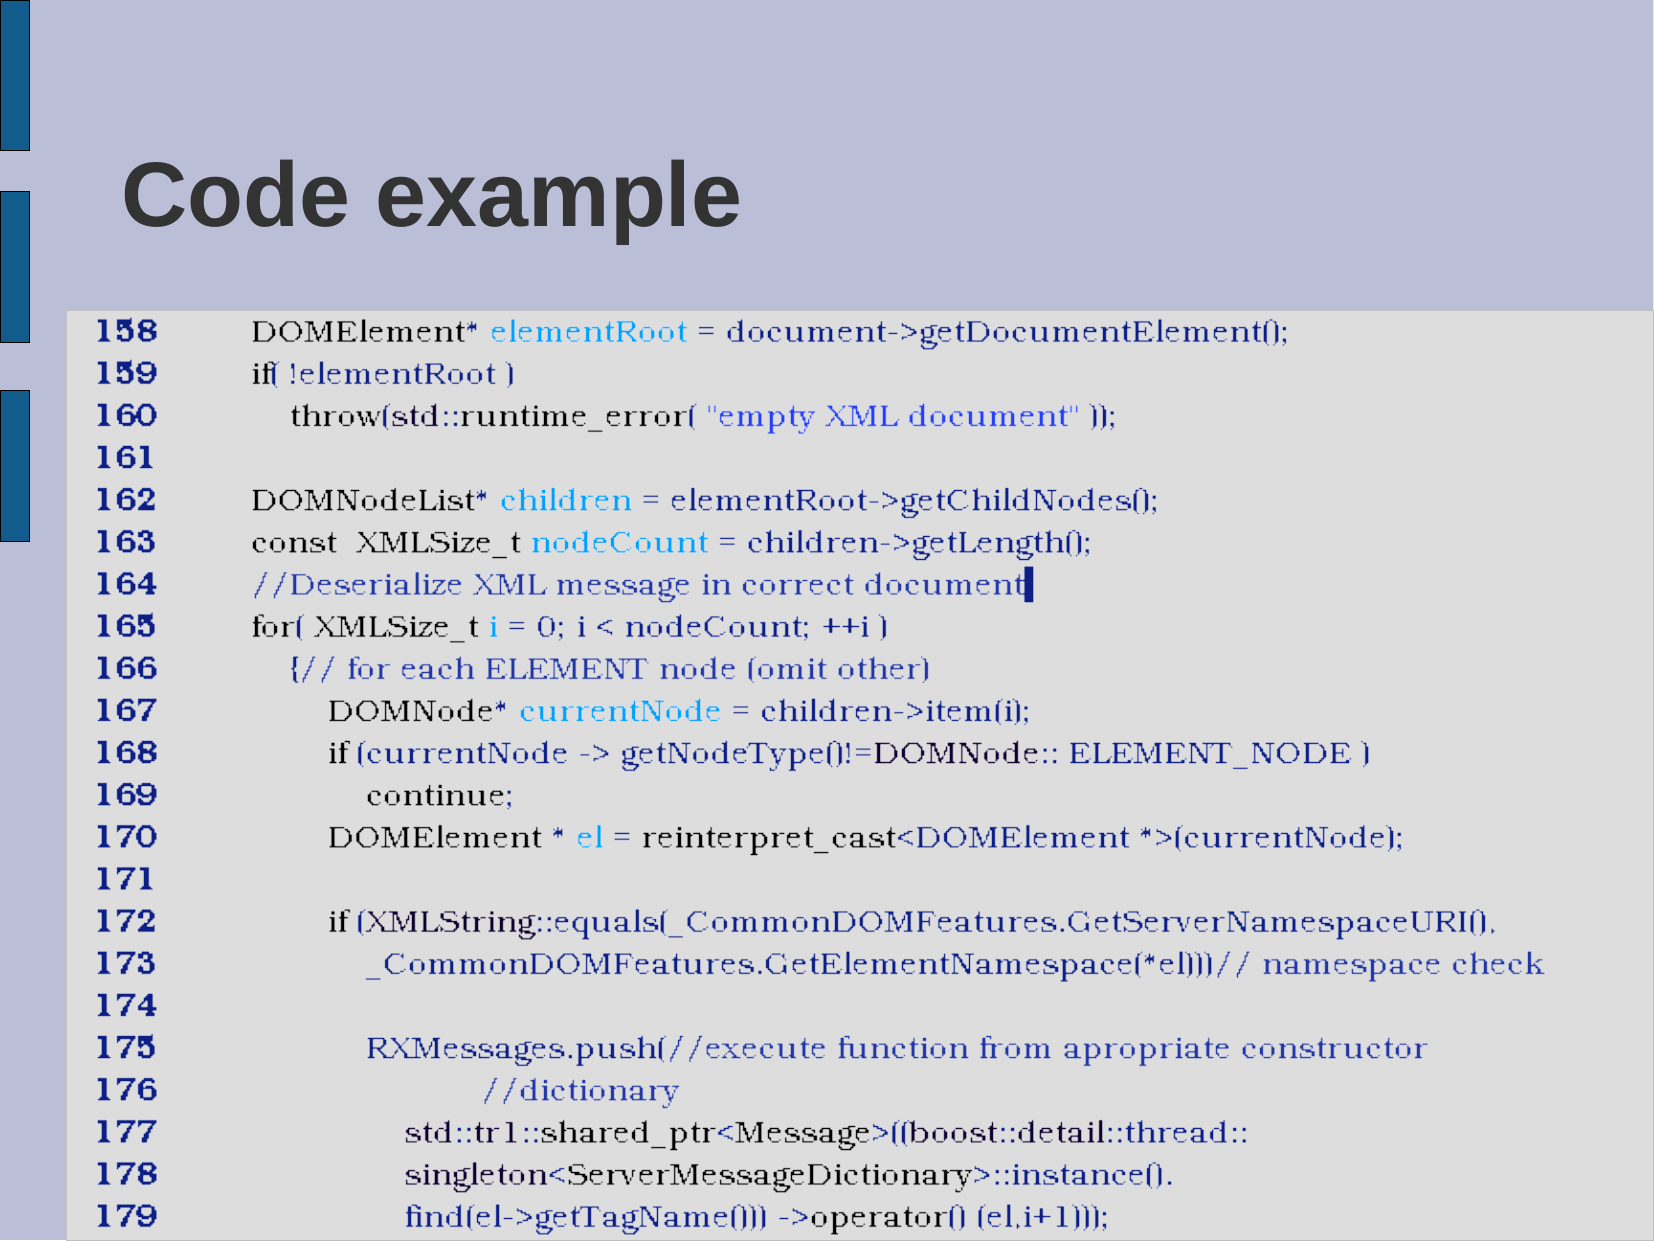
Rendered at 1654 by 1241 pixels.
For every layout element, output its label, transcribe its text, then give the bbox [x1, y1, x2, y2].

title Code example [121, 91, 1534, 299]
picture [75, 308, 1654, 1241]
